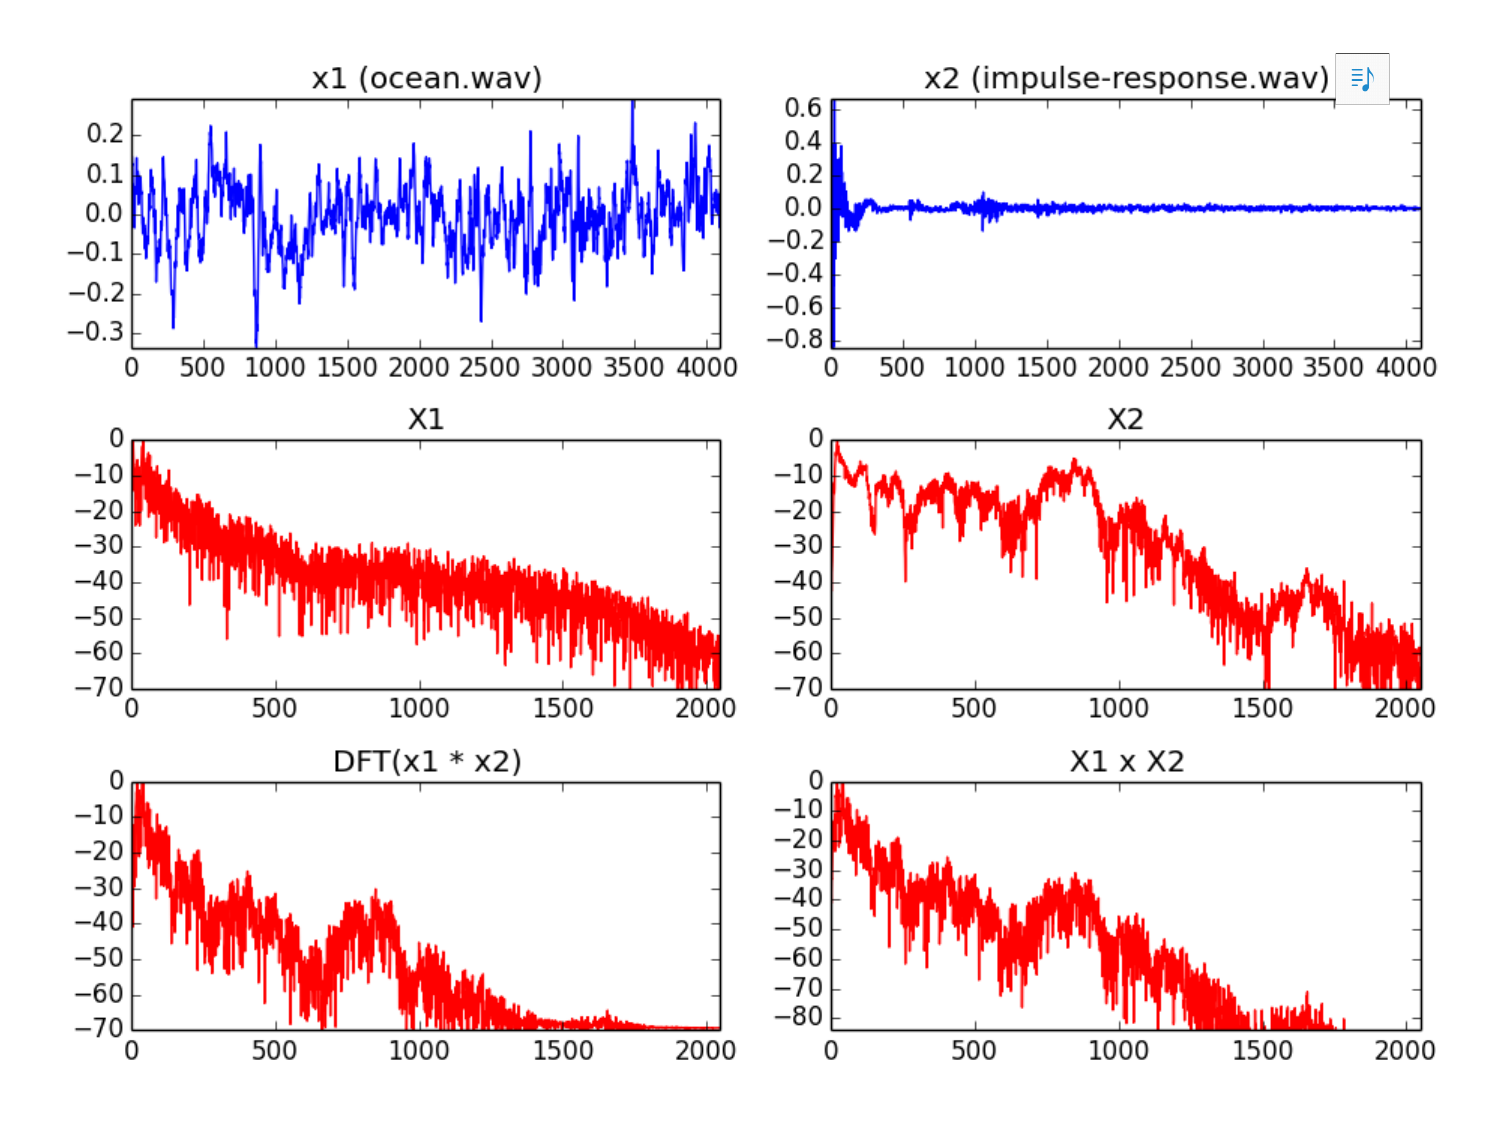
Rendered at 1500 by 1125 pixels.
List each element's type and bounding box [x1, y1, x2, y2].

picture [40, 39, 1466, 1090]
text_box [1335, 52, 1390, 105]
